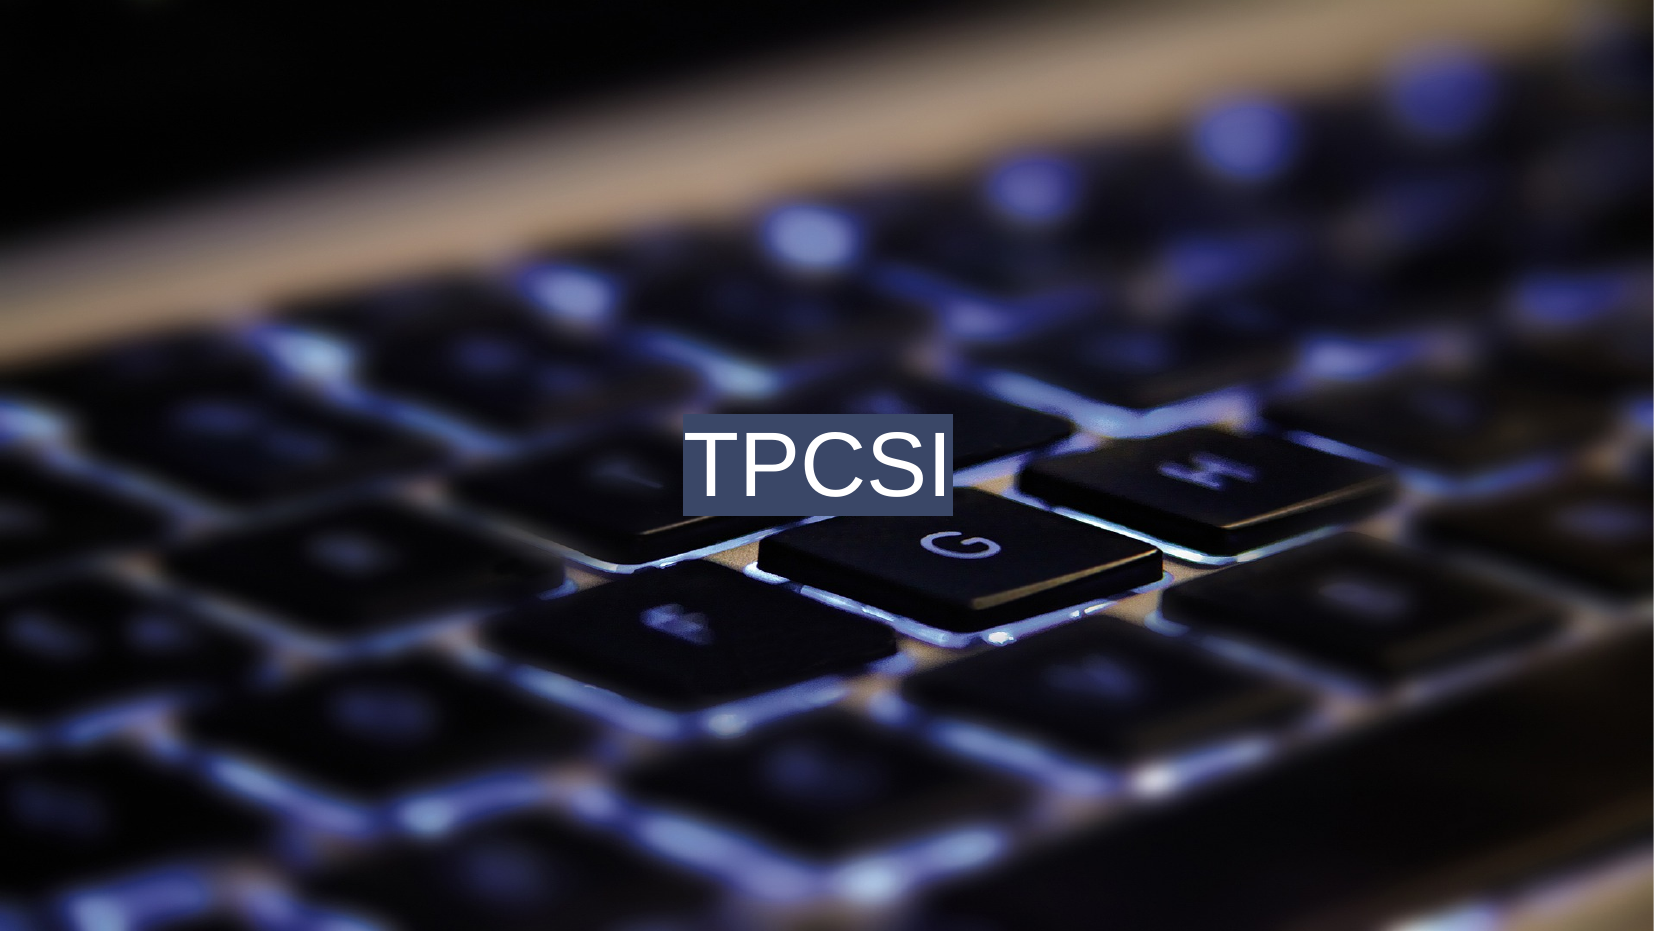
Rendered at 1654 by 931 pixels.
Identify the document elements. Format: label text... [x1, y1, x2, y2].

title TPCSI [0, 413, 1645, 619]
picture [0, 0, 1654, 931]
